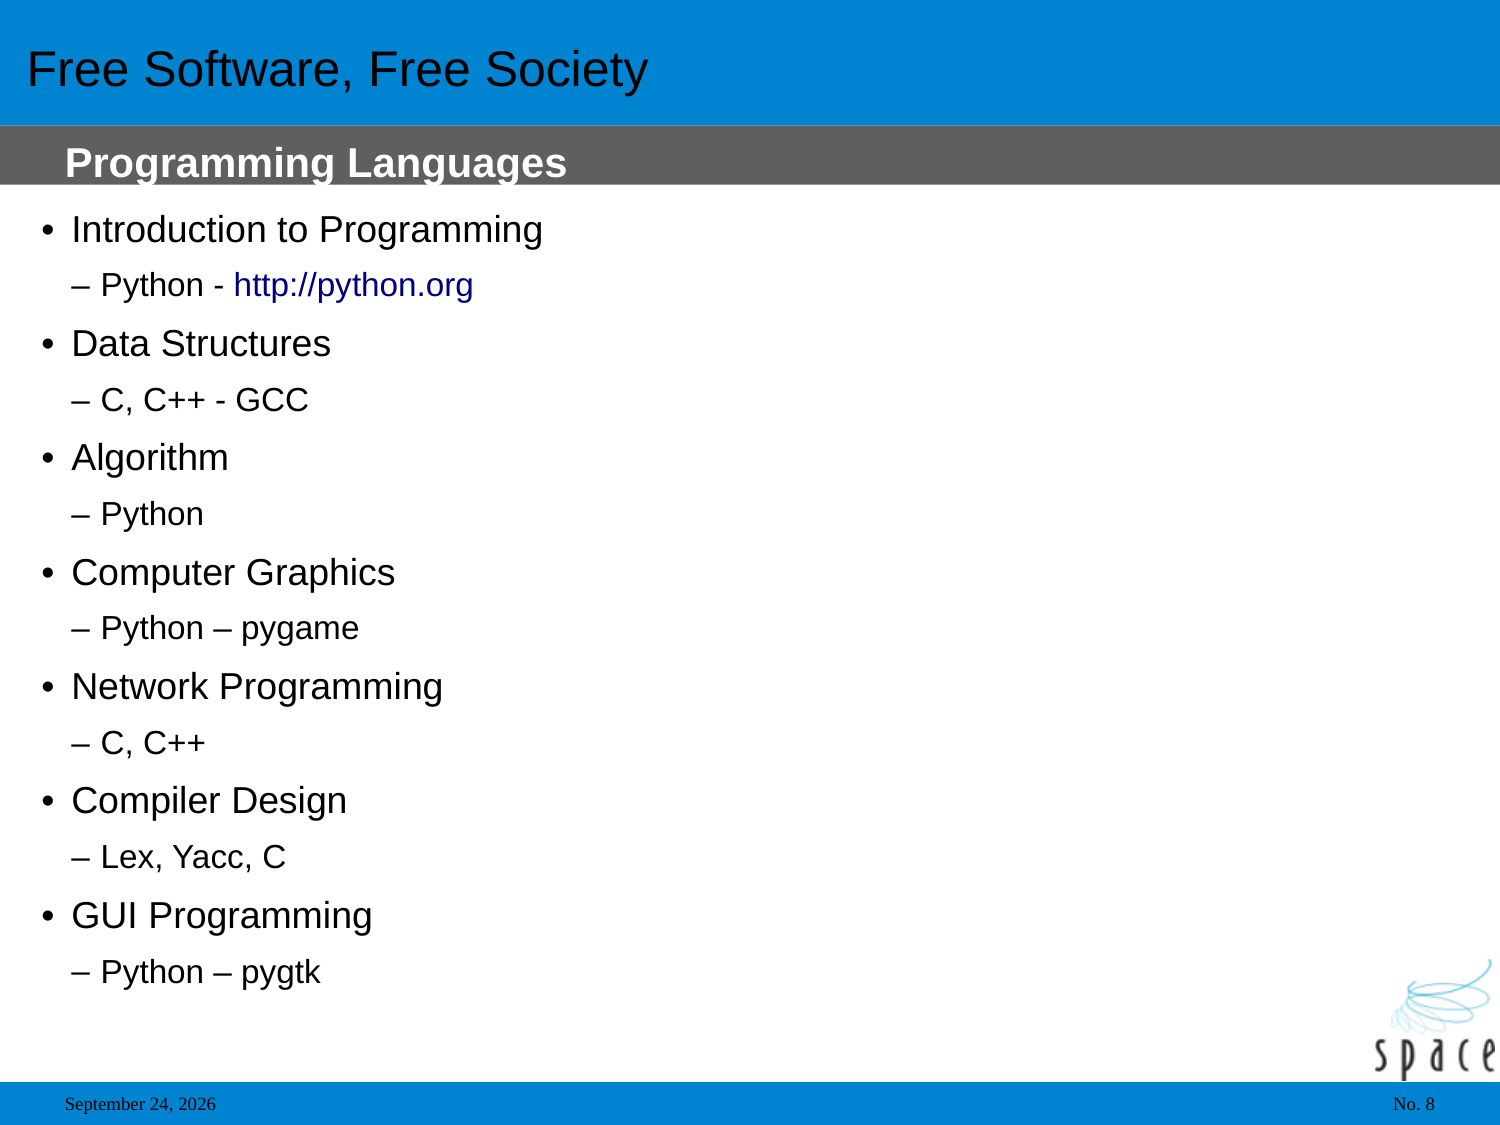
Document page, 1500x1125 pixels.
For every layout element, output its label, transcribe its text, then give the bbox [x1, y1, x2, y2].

title Programming Languages [64, 139, 1436, 187]
list Introduction to Programming Python - http://python.org Data Structures C, C++ - GCC Algorithm Python Computer Graphics Python – pygame Network Programming C, C++ Compiler Design Lex, Yacc, C GUI Programming Python – pygtk [41, 208, 1412, 1051]
picture [1375, 959, 1495, 1081]
